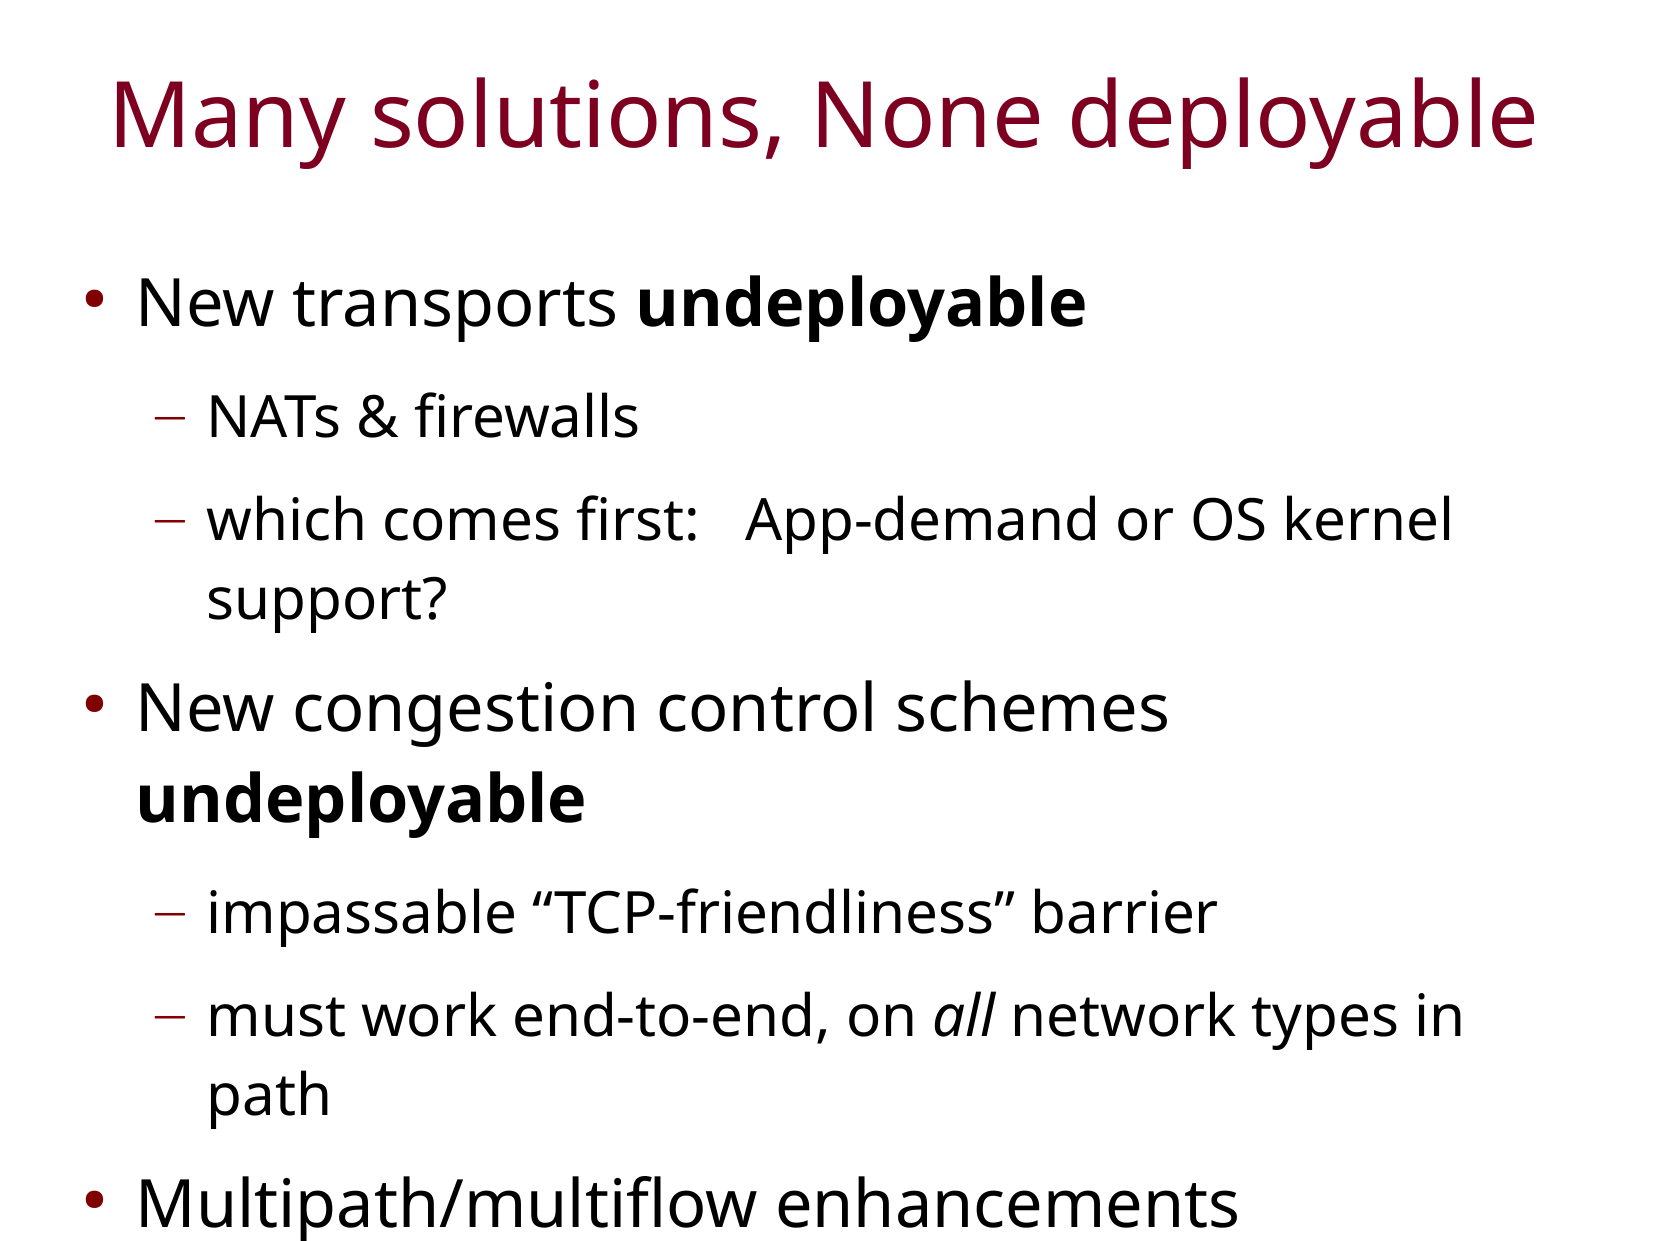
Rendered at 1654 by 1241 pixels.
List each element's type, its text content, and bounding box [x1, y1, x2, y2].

title Many solutions, None deployable [0, 8, 1651, 216]
list New transports undeployable NATs & firewalls which comes first: App-demand or OS kernel support? New congestion control schemes undeployable impassable “TCP-friendliness” barrier must work end-to-end, on all network types in path Multipath/multiflow enhancements undeployable “You want how many flows? Not on my network!” TCP-unfriendly? [64, 254, 1595, 1096]
